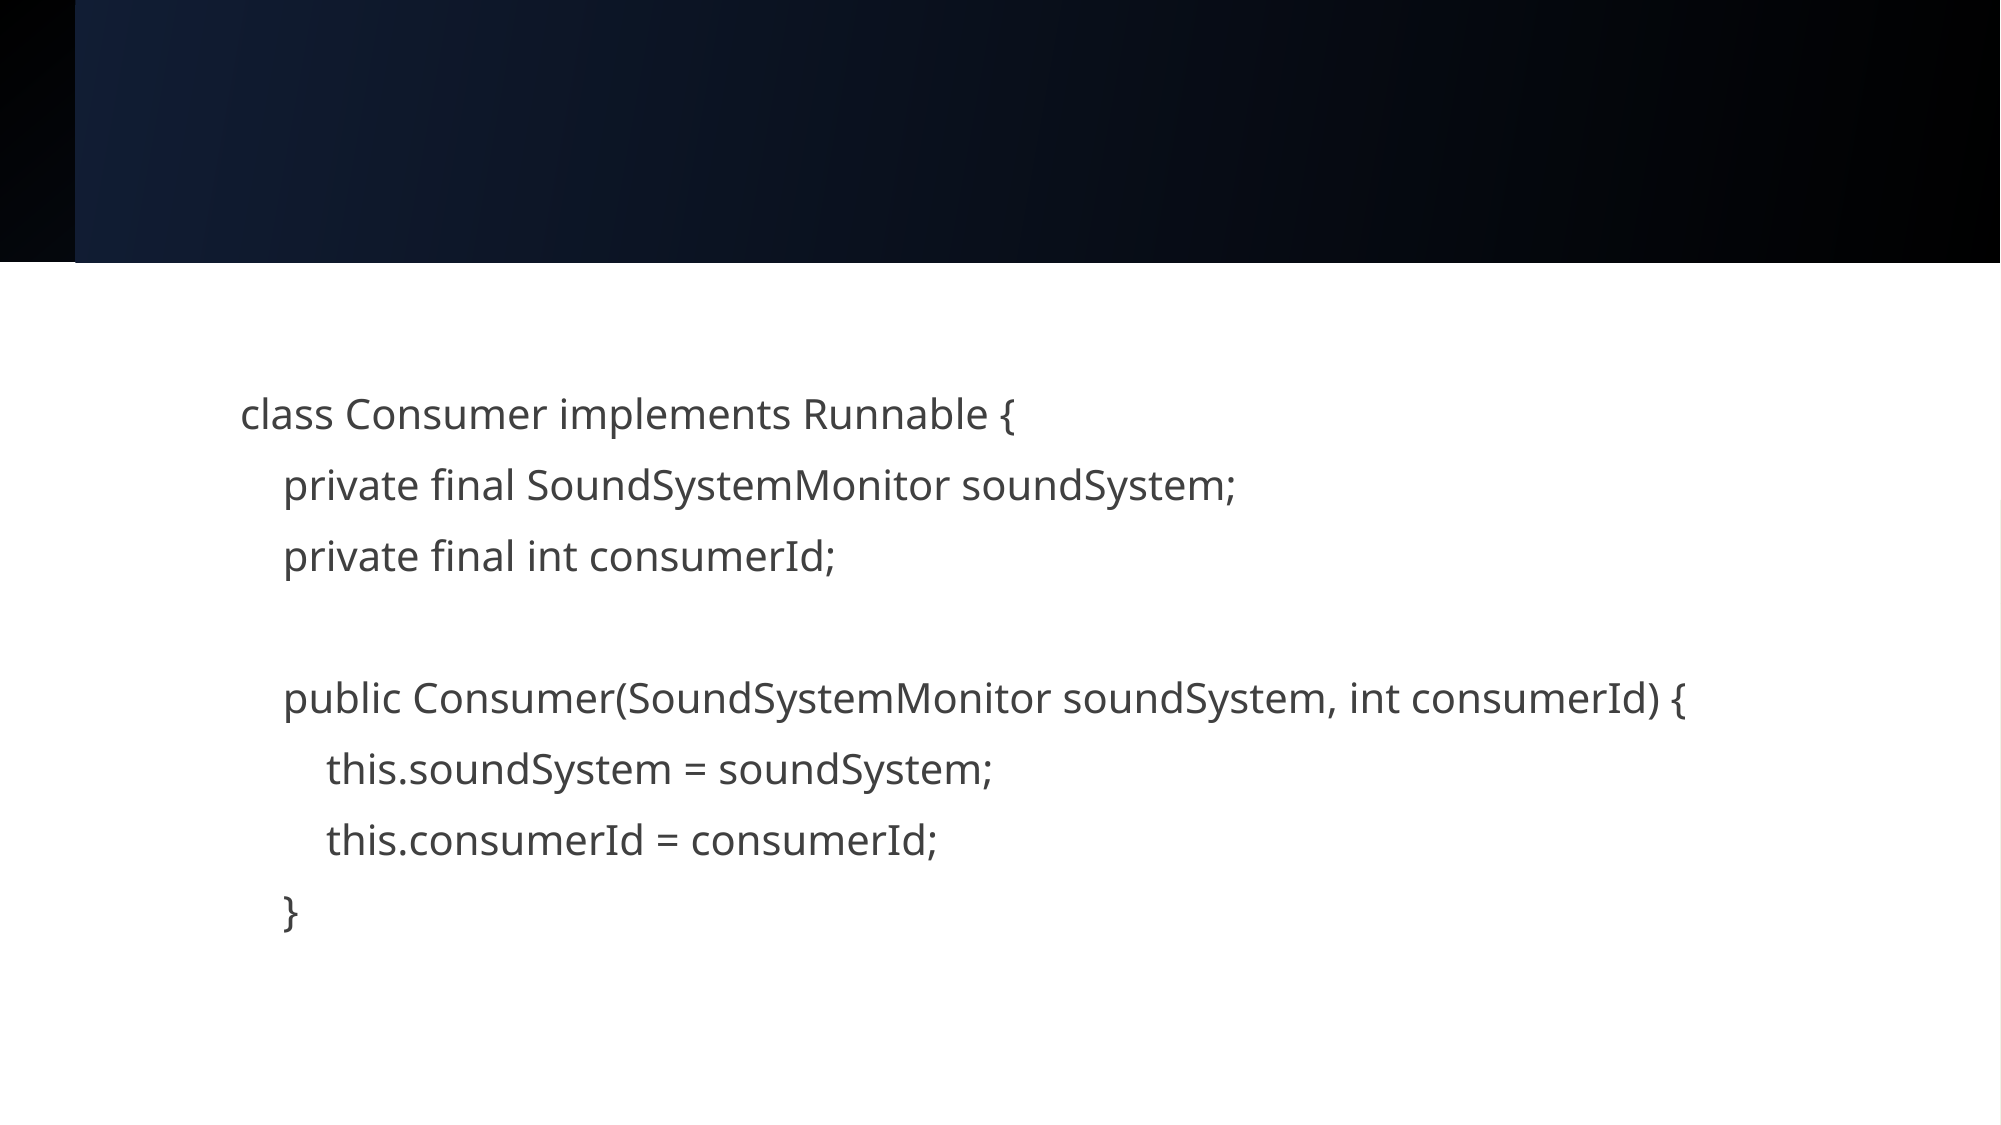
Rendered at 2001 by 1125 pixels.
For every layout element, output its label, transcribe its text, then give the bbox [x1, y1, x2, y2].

list class Consumer implements Runnable { private final SoundSystemMonitor soundSystem; private final int consumerId; public Consumer(SoundSystemMonitor soundSystem, int consumerId) { this.soundSystem = soundSystem; this.consumerId = consumerId; } [225, 380, 1821, 985]
text_box [0, 0, 2000, 1125]
